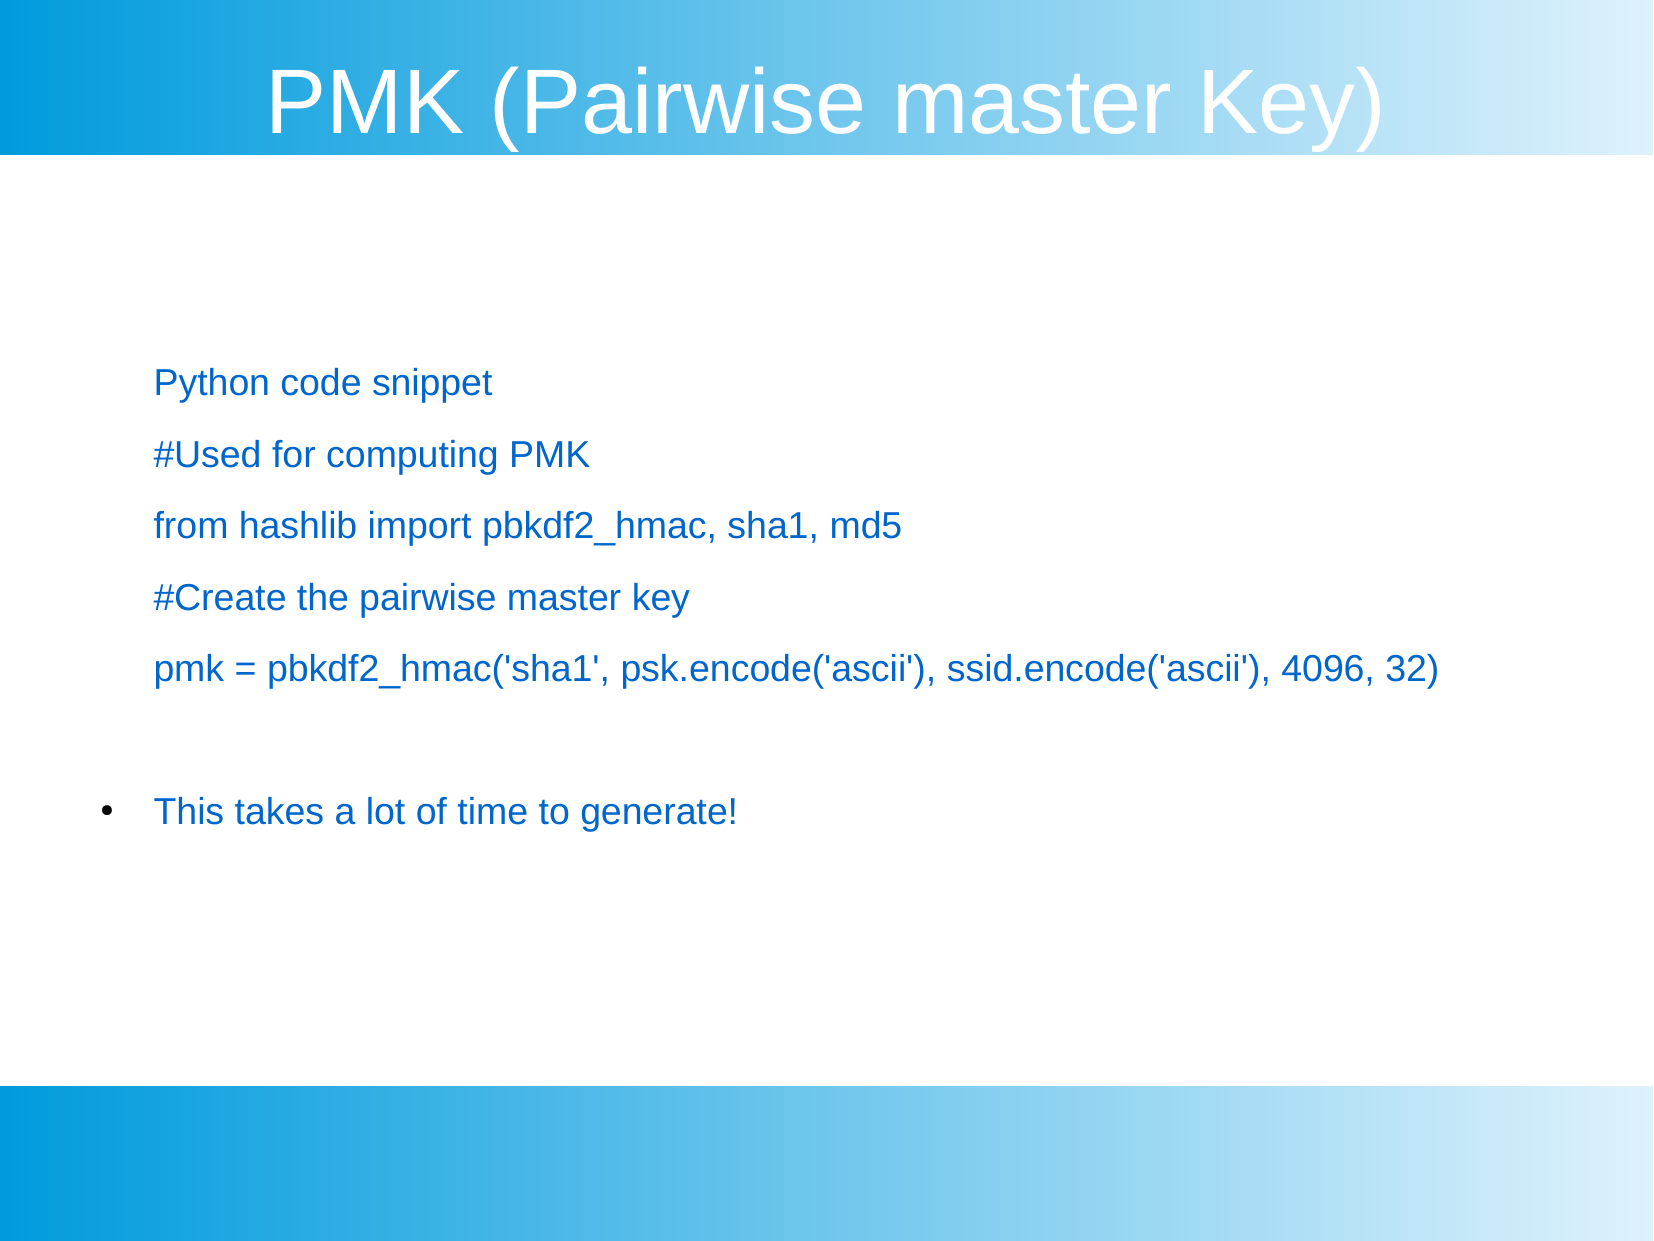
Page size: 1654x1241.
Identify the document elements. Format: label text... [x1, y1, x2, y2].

list Python code snippet #Used for computing PMK from hashlib import pbkdf2_hmac, sha1, md5 #Create the pairwise master key pmk = pbkdf2_hmac('sha1', psk.encode('ascii'), ssid.encode('ascii'), 4096, 32) This takes a lot of time to generate! [82, 290, 1571, 1010]
title PMK (Pairwise master Key) [82, 49, 1571, 155]
